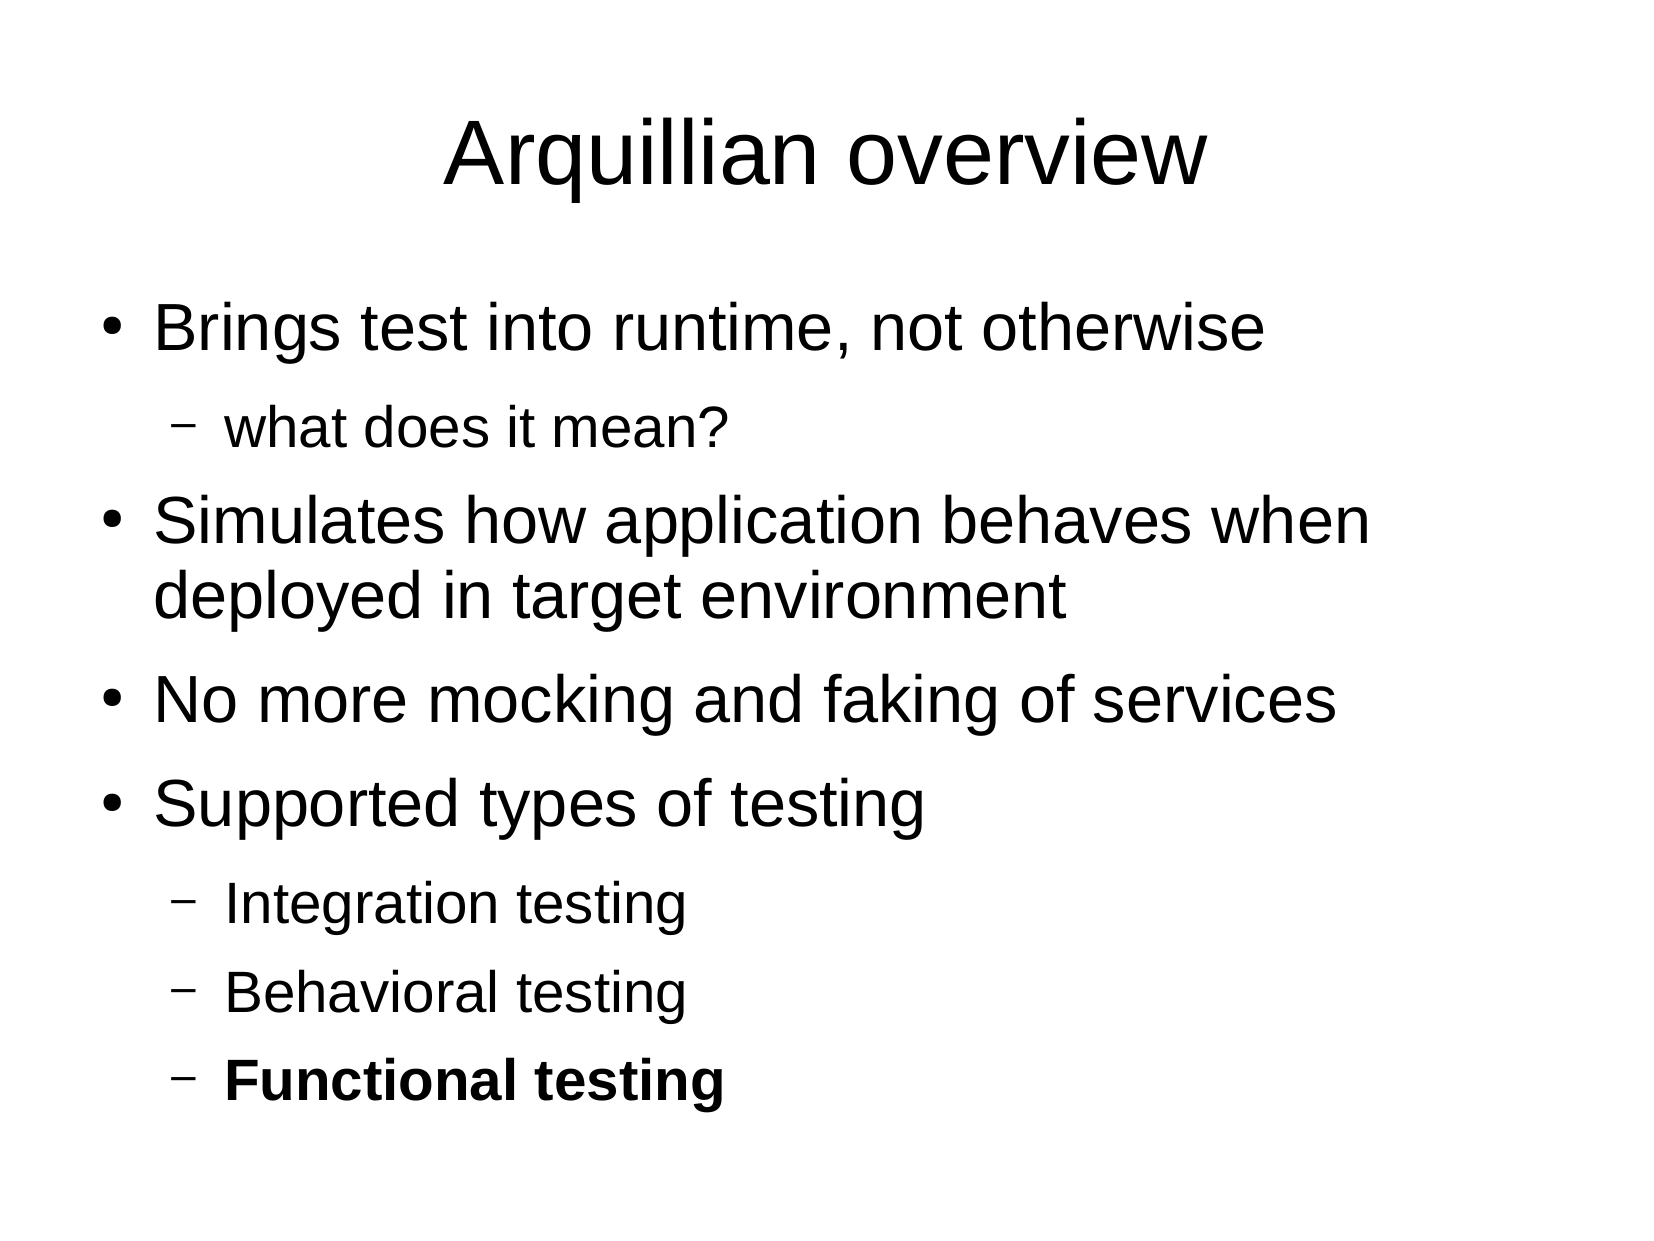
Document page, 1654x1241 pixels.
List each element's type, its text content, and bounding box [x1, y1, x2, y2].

title Arquillian overview [82, 49, 1571, 257]
list Brings test into runtime, not otherwise what does it mean? Simulates how application behaves when deployed in target environment No more mocking and faking of services Supported types of testing Integration testing Behavioral testing Functional testing [82, 290, 1538, 1141]
